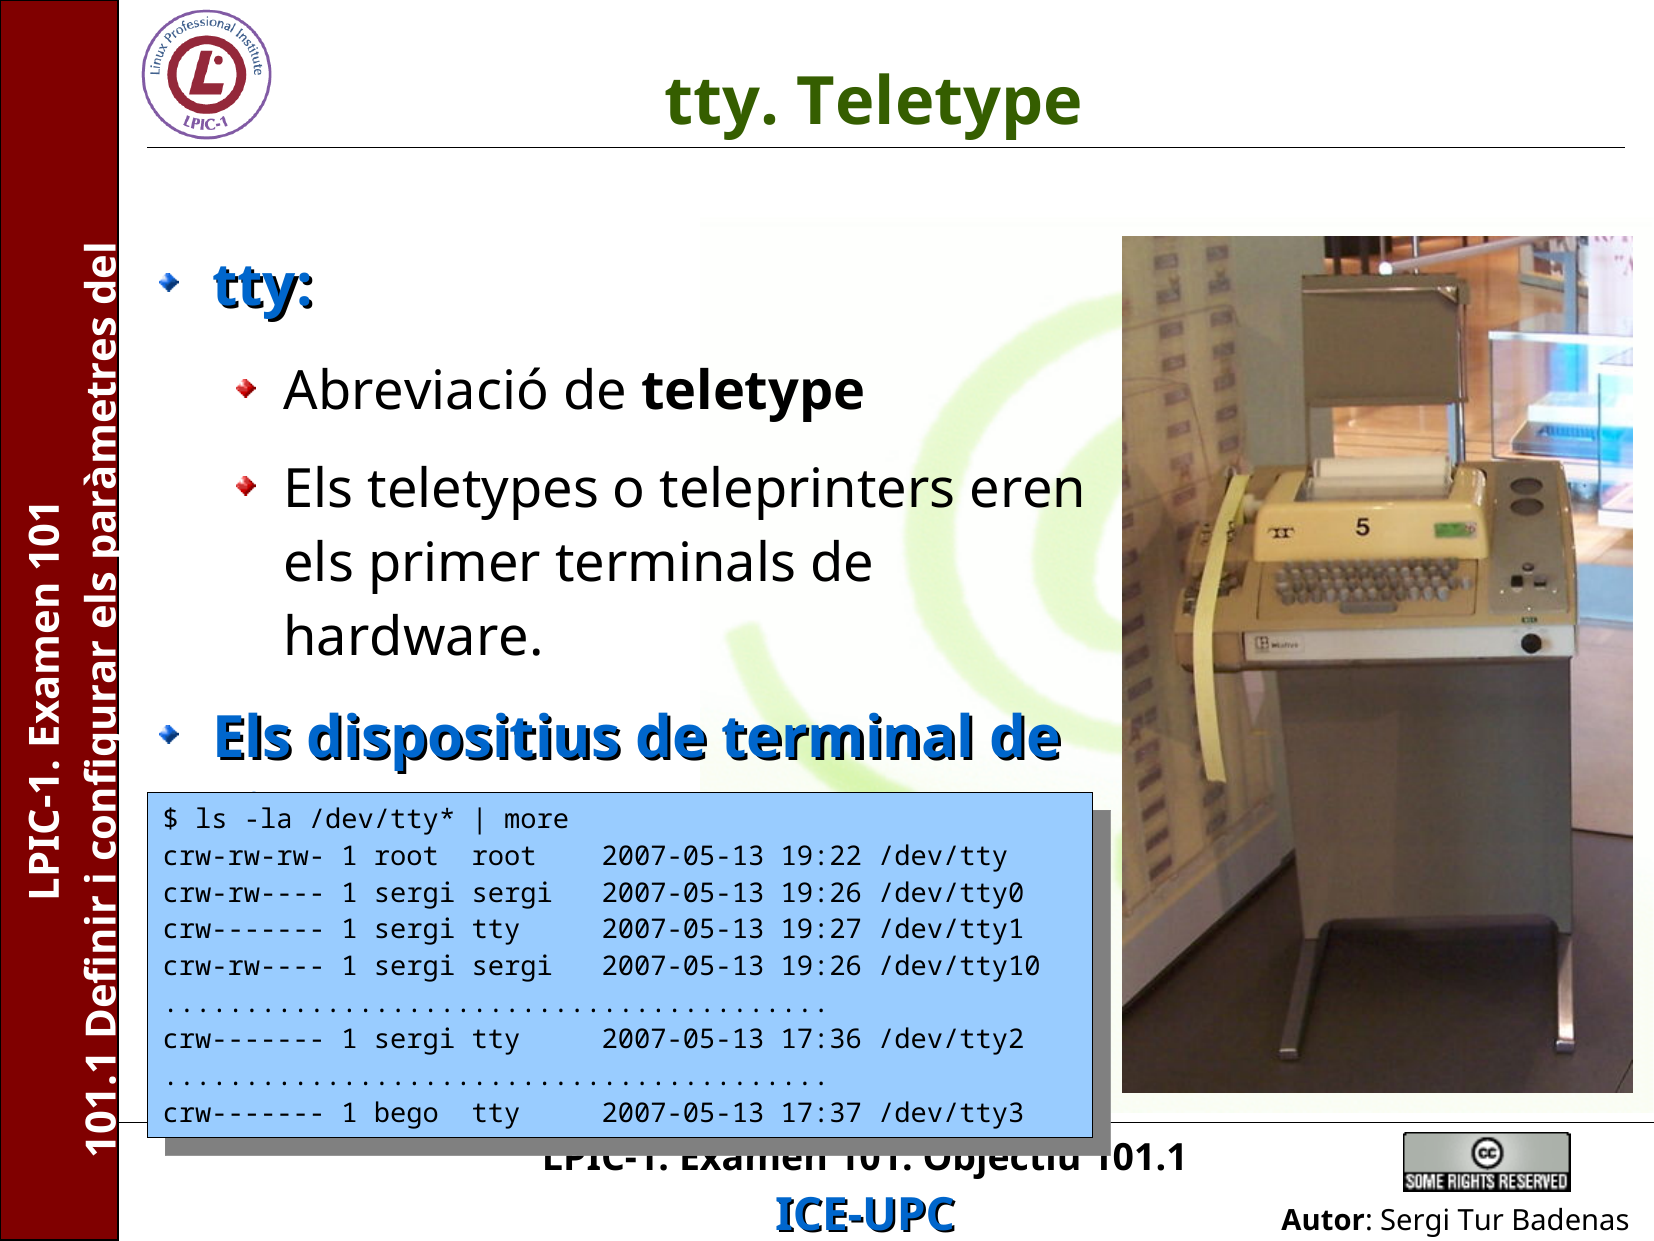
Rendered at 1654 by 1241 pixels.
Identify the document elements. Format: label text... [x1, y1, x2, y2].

picture [1403, 1132, 1571, 1192]
picture [700, 217, 1654, 1113]
text_box $ ls -la /dev/tty* | more crw-rw-rw- 1 root root 2007-05-13 19:22 /dev/tty crw-rw---- 1 sergi sergi 2007-05-13 19:26 /dev/tty0 crw------- 1 sergi tty 2007-05-13 19:27 /dev/tty1 crw-rw---- 1 sergi sergi 2007-05-13 19:26 /dev/tty10 ......................................... crw------- 1 sergi tty 2007-05-13 17:36 /dev/tty2 ......................................... crw------- 1 bego tty 2007-05-13 17:37 /dev/tty3 [147, 792, 1093, 1089]
list tty: Abreviació de teletype Els teletypes o teleprinters eren els primer terminals de hardware. Els dispositius de terminal de Linux encara s'anomenen tty: [141, 242, 1093, 1078]
picture [135, 5, 277, 49]
title tty. Teletype [129, 49, 1619, 148]
